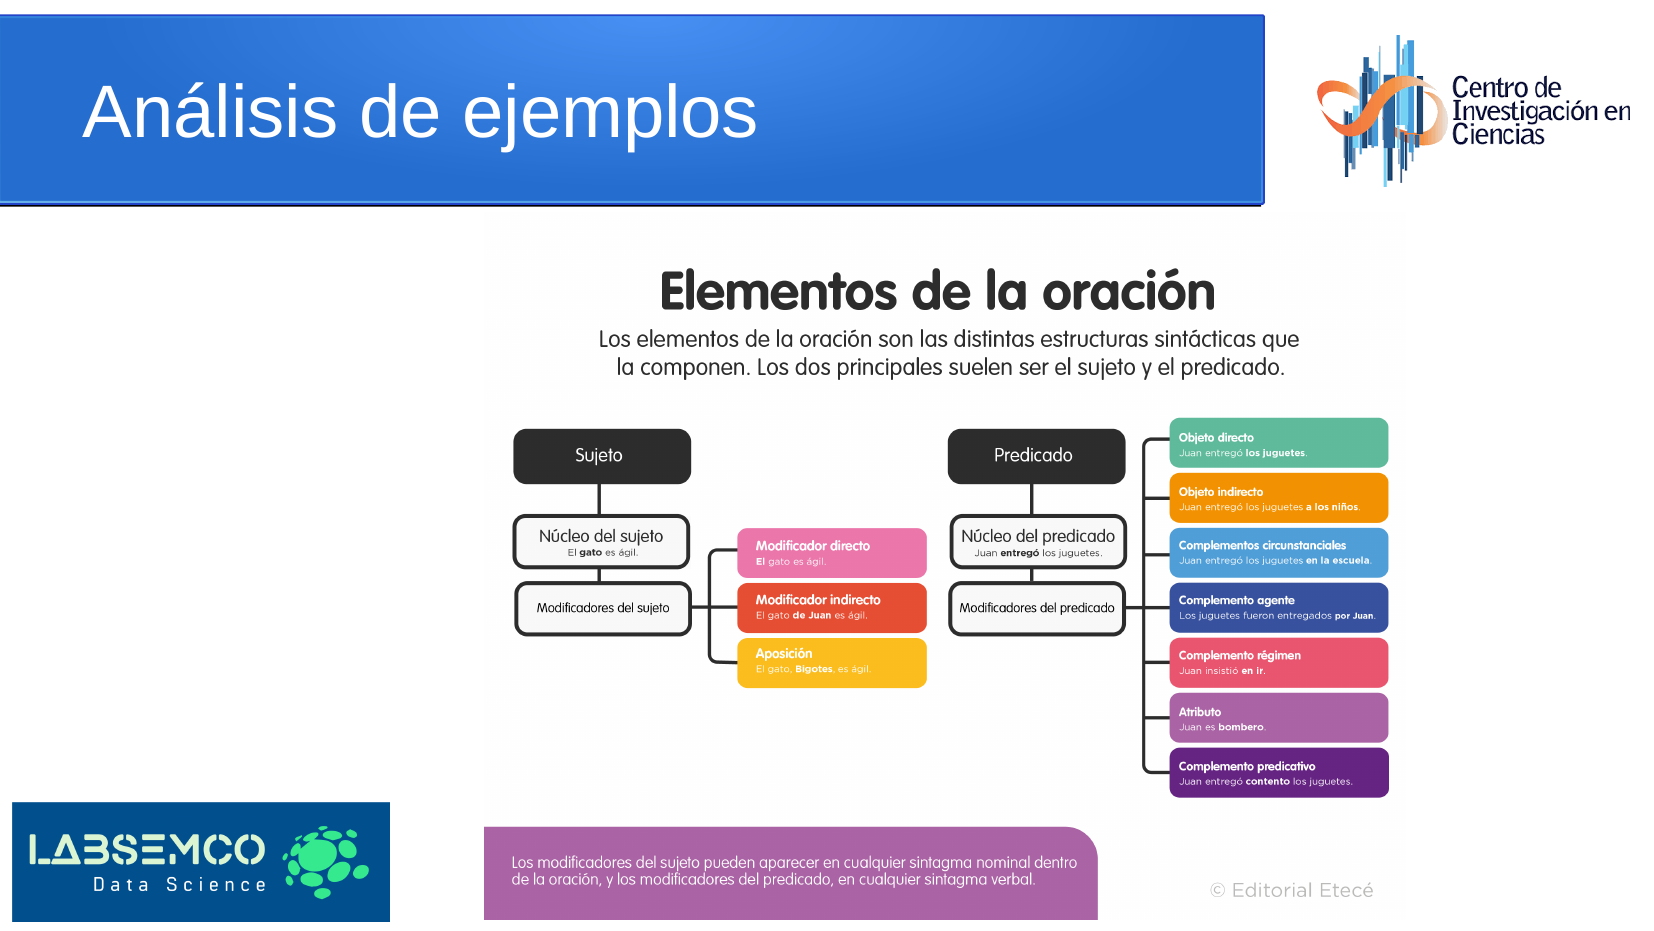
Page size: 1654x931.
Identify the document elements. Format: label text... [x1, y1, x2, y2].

title Análisis de ejemplos [82, 35, 1235, 189]
picture [484, 212, 1406, 920]
picture [1317, 35, 1630, 187]
picture [11, 801, 390, 922]
